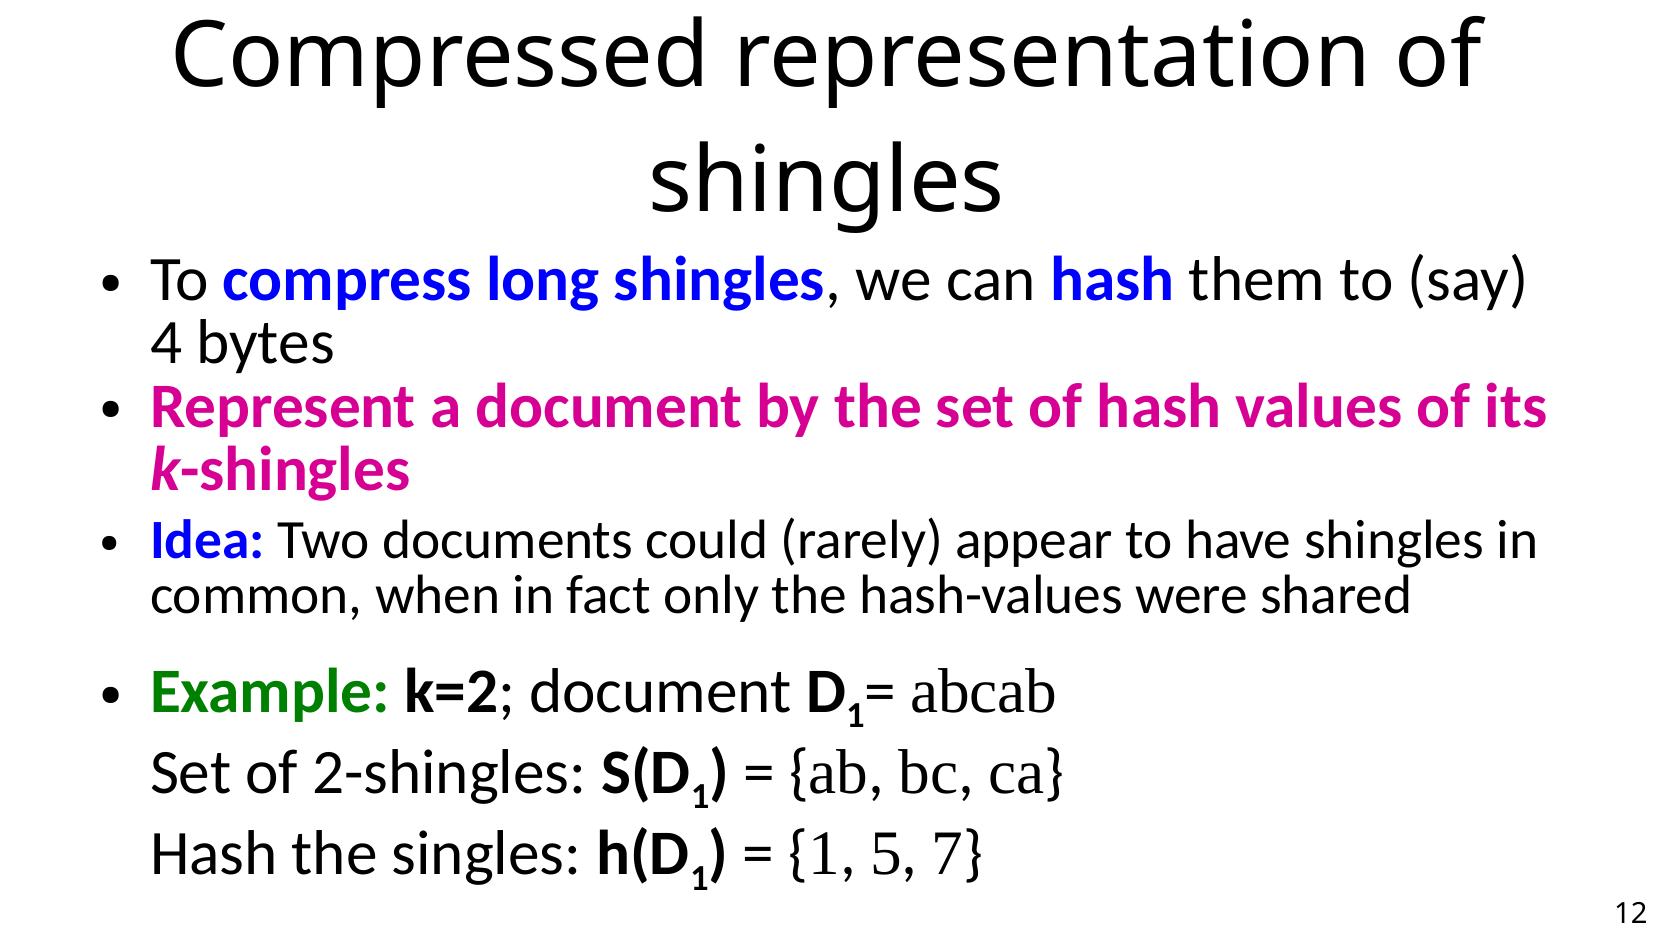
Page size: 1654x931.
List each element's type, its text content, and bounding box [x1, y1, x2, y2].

list To compress long shingles, we can hash them to (say) 4 bytes Represent a document by the set of hash values of its k-shingles Idea: Two documents could (rarely) appear to have shingles in common, when in fact only the hash-values were shared Example: k=2; document D1= abcab Set of 2-shingles: S(D1) = {ab, bc, ca} Hash the singles: h(D1) = {1, 5, 7} [82, 253, 1571, 901]
title Compressed representation of shingles [82, 1, 1571, 226]
